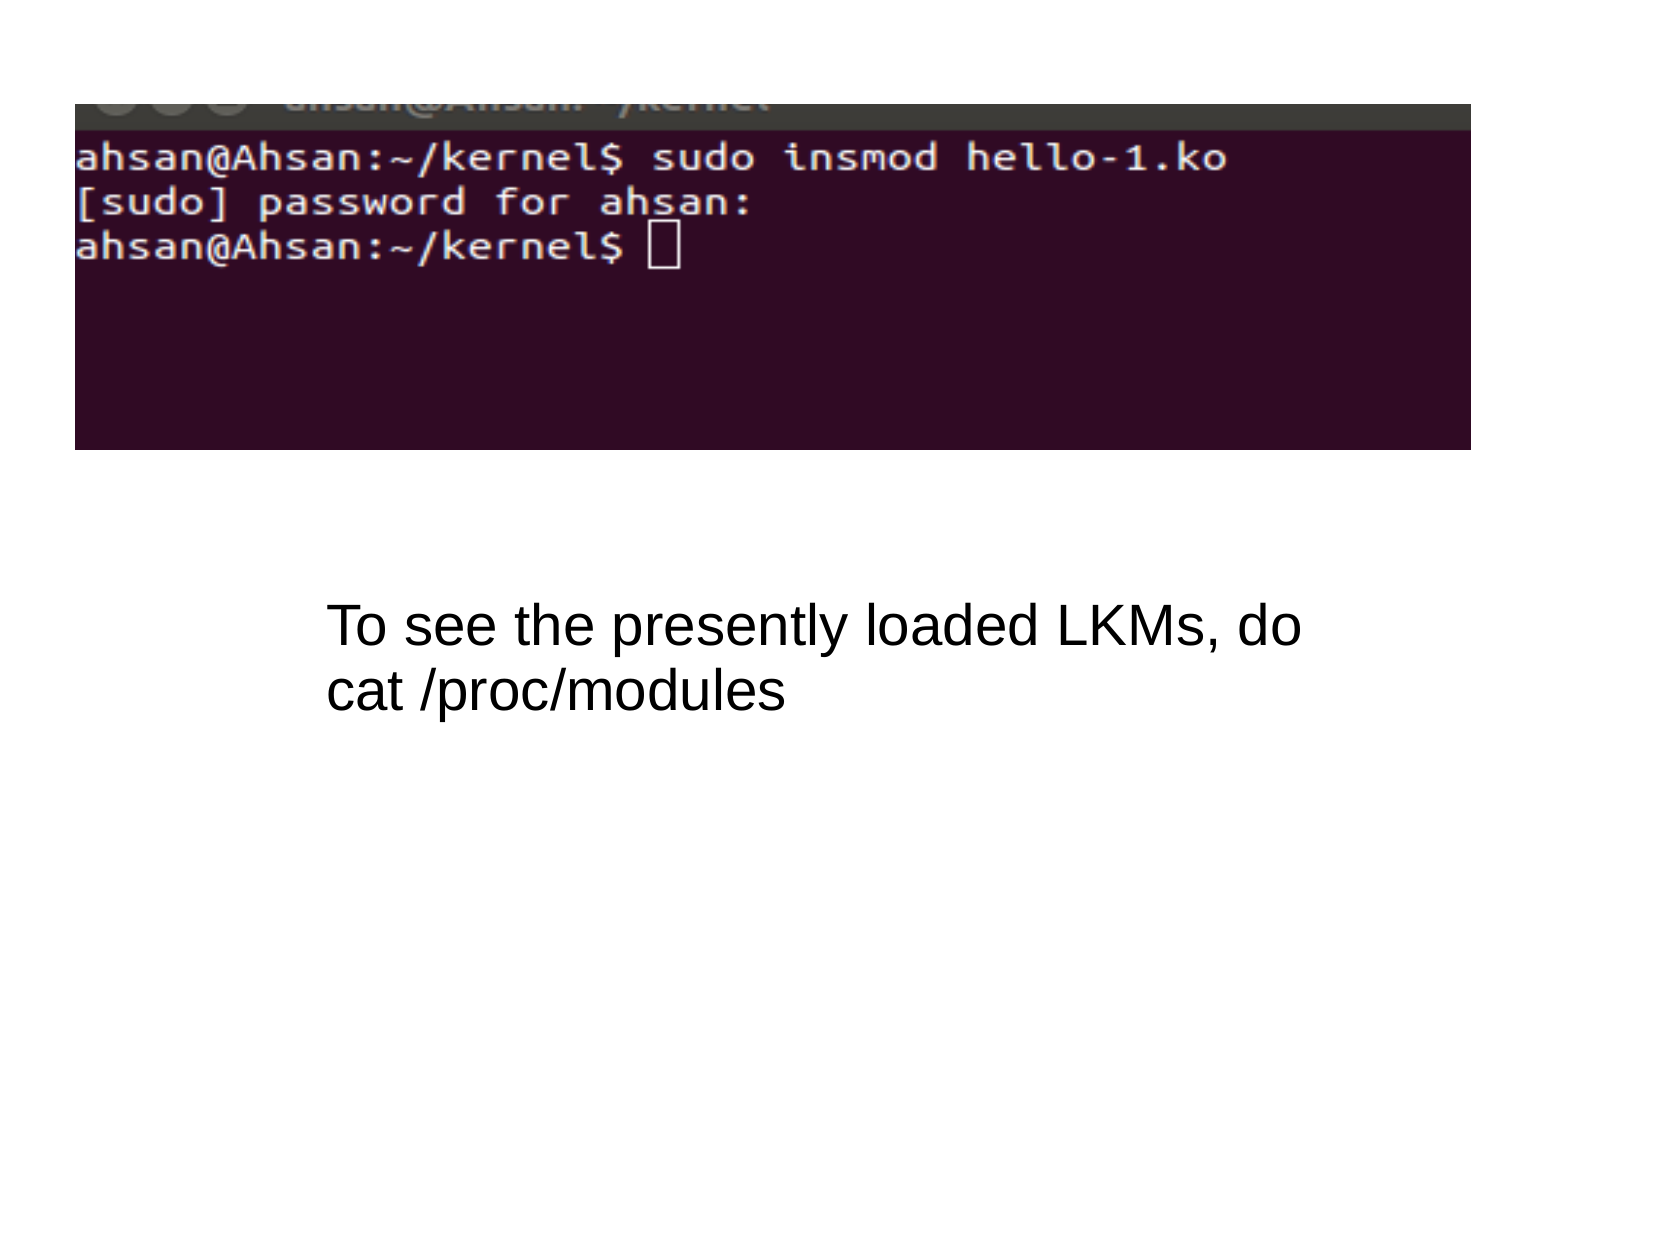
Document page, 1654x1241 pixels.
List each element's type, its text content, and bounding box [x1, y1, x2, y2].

picture [75, 104, 1471, 451]
table_header To see the presently loaded LKMs, do cat /proc/modules [312, 586, 1350, 731]
